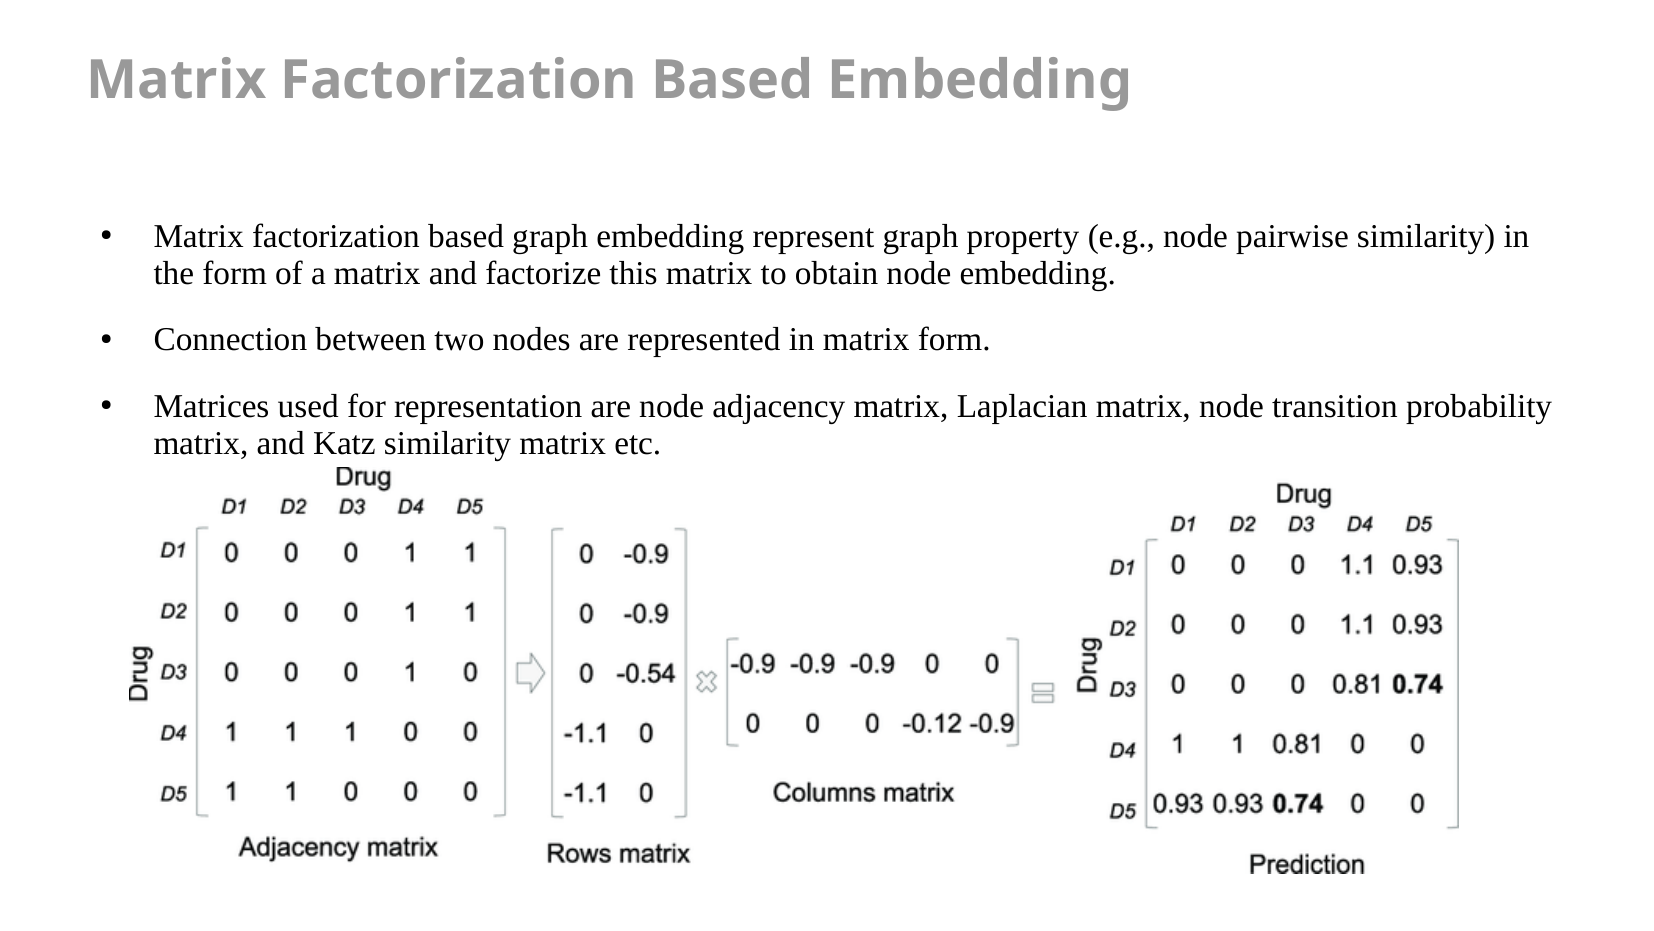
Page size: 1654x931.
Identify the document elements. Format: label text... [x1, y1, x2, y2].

text_box [1204, 342, 1235, 413]
picture [129, 467, 1459, 875]
list Matrix factorization based graph embedding represent graph property (e.g., node pairwise similarity) in the form of a matrix and factorize this matrix to obtain node embedding. Connection between two nodes are represented in matrix form. Matrices used for representation are node adjacency matrix, Laplacian matrix, node transition probability matrix, and Katz similarity matrix etc. [82, 217, 1571, 757]
title Matrix Factorization Based Embedding [82, 37, 1571, 193]
